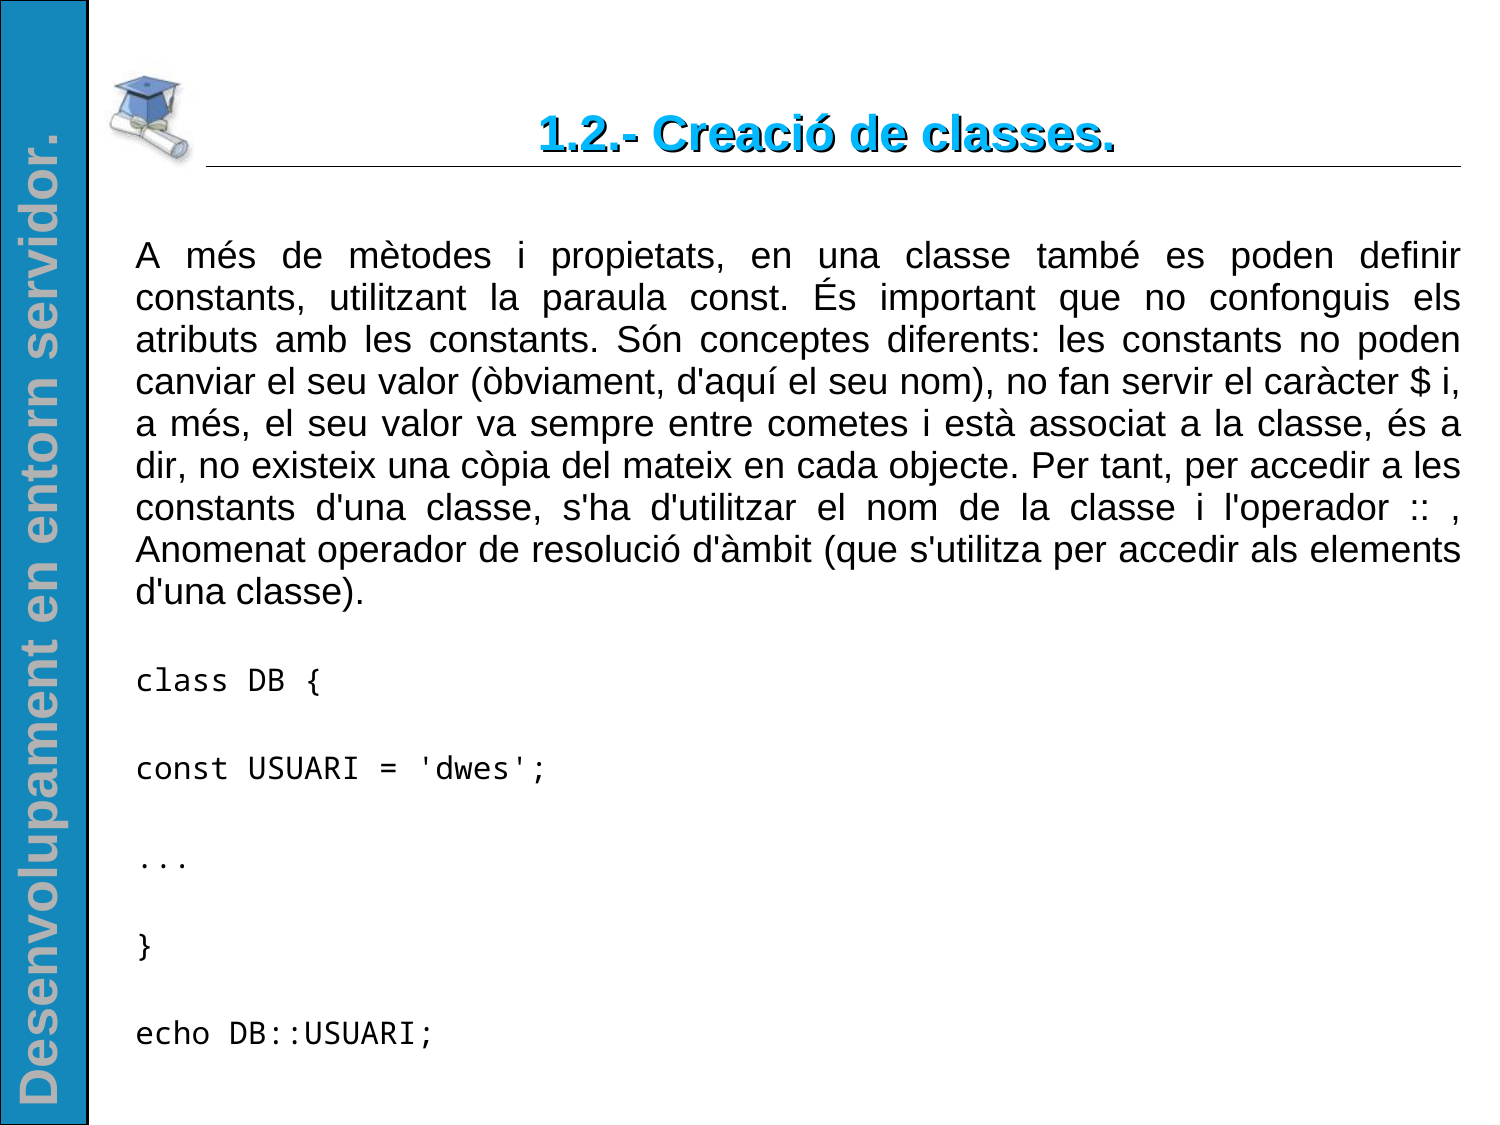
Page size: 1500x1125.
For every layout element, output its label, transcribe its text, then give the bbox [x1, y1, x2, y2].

picture [93, 61, 206, 174]
text_box A més de mètodes i propietats, en una classe també es poden definir constants, utilitzant la paraula const. És important que no confonguis els atributs amb les constants. Són conceptes diferents: les constants no poden canviar el seu valor (òbviament, d'aquí el seu nom), no fan servir el caràcter $ i, a més, el seu valor va sempre entre cometes i està associat a la classe, és a dir, no existeix una còpia del mateix en cada objecte. Per tant, per accedir a les constants d'una classe, s'ha d'utilitzar el nom de la classe i l'operador :: , Anomenat operador de resolució d'àmbit (que s'utilitza per accedir als elements d'una classe). class DB { const USUARI = 'dwes'; ... } echo DB::USUARI; [120, 227, 1477, 1030]
title 1.2.- Creació de classes. [206, 88, 1447, 178]
